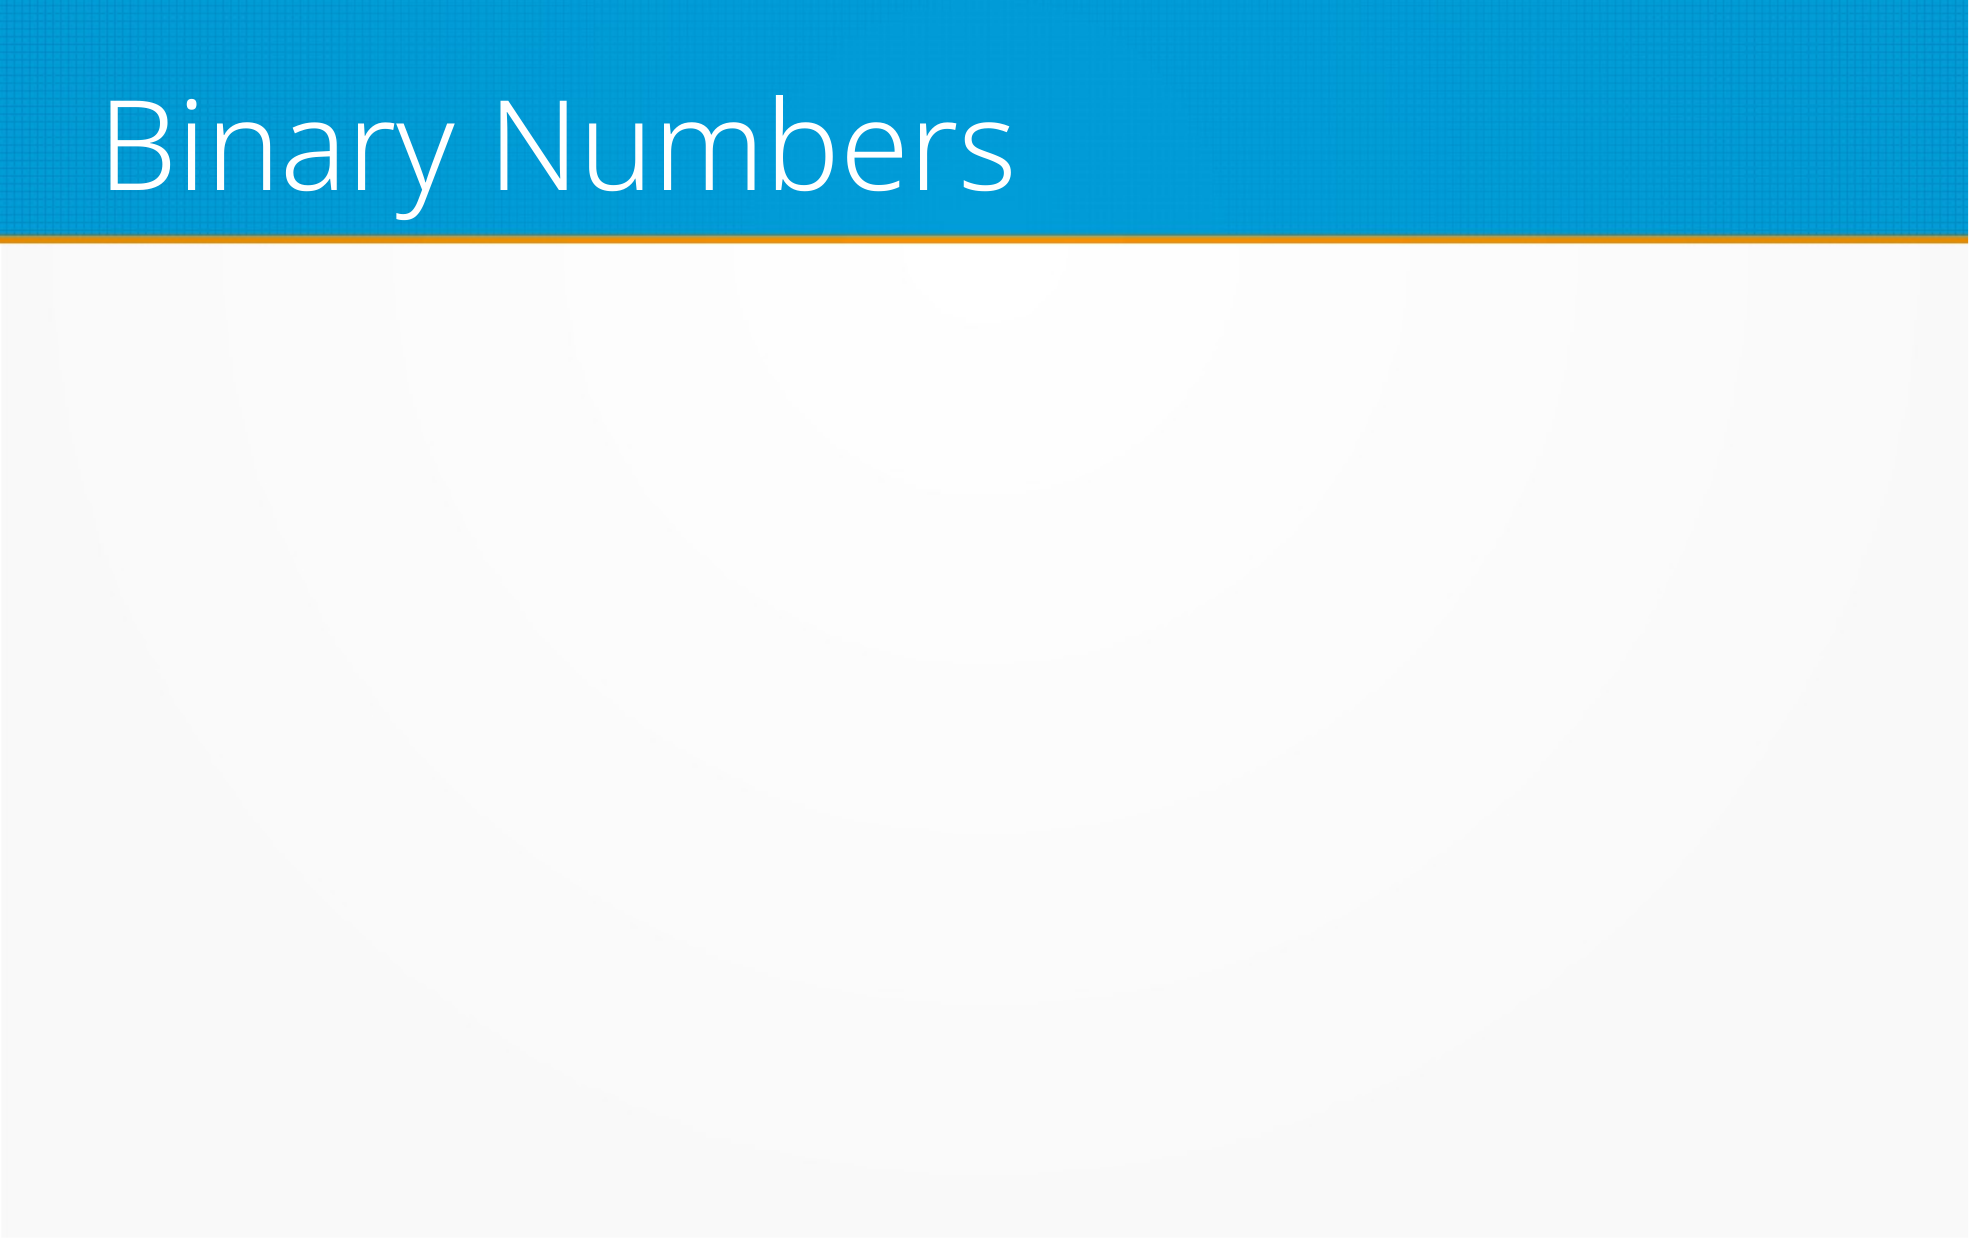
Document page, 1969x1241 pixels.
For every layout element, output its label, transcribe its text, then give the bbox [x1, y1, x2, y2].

title Binary Numbers [98, 19, 1870, 228]
picture [0, 233, 1969, 1241]
